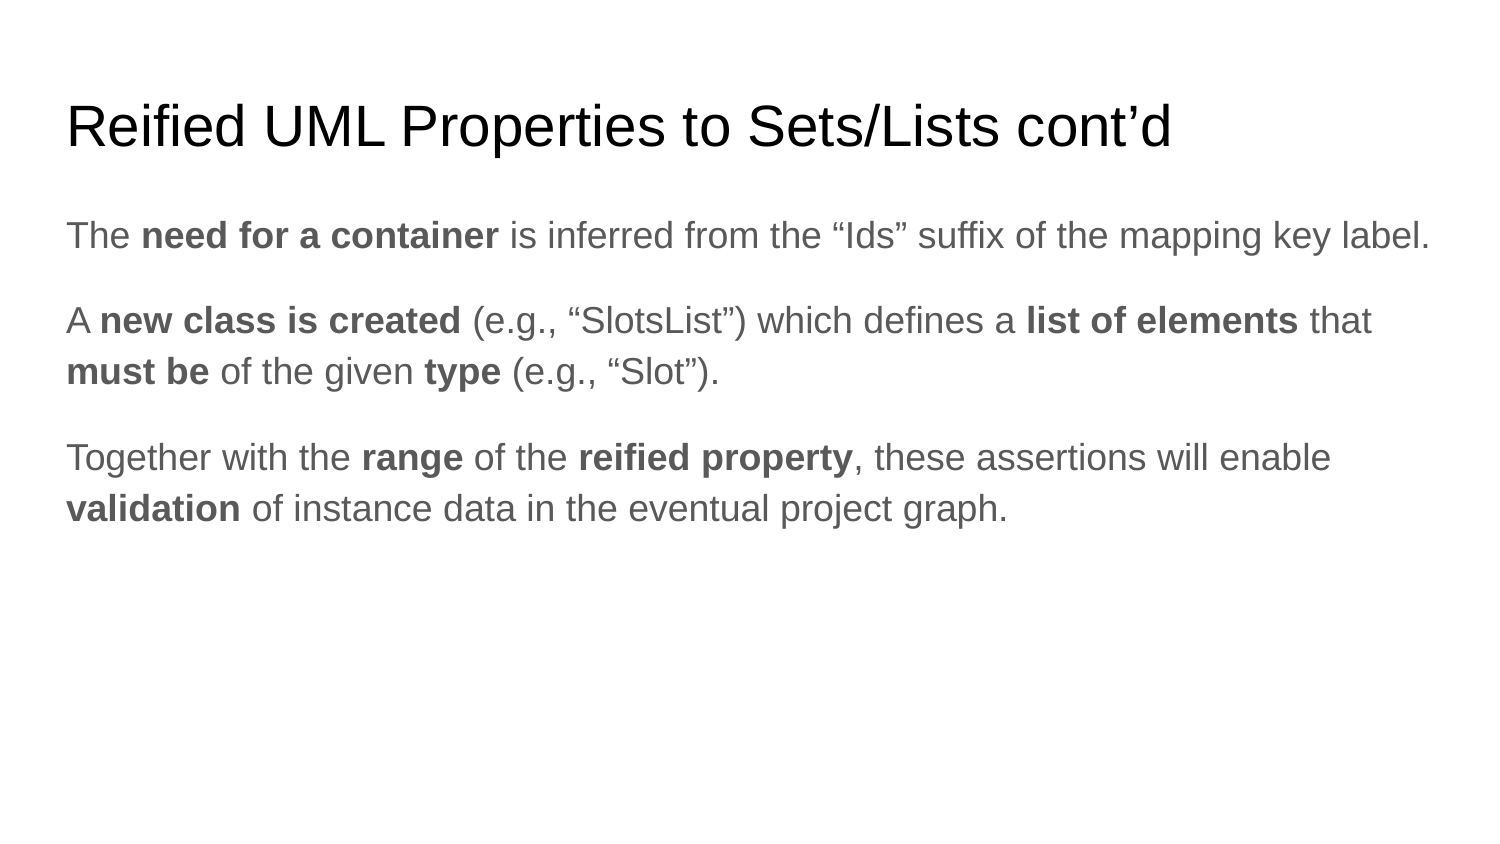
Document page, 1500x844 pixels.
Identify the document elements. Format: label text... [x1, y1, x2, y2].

list The need for a container is inferred from the “Ids” suffix of the mapping key label. A new class is created (e.g., “SlotsList”) which defines a list of elements that must be of the given type (e.g., “Slot”). Together with the range of the reified property, these assertions will enable validation of instance data in the eventual project graph. [51, 189, 1449, 750]
title Reified UML Properties to Sets/Lists cont’d [51, 72, 1449, 167]
